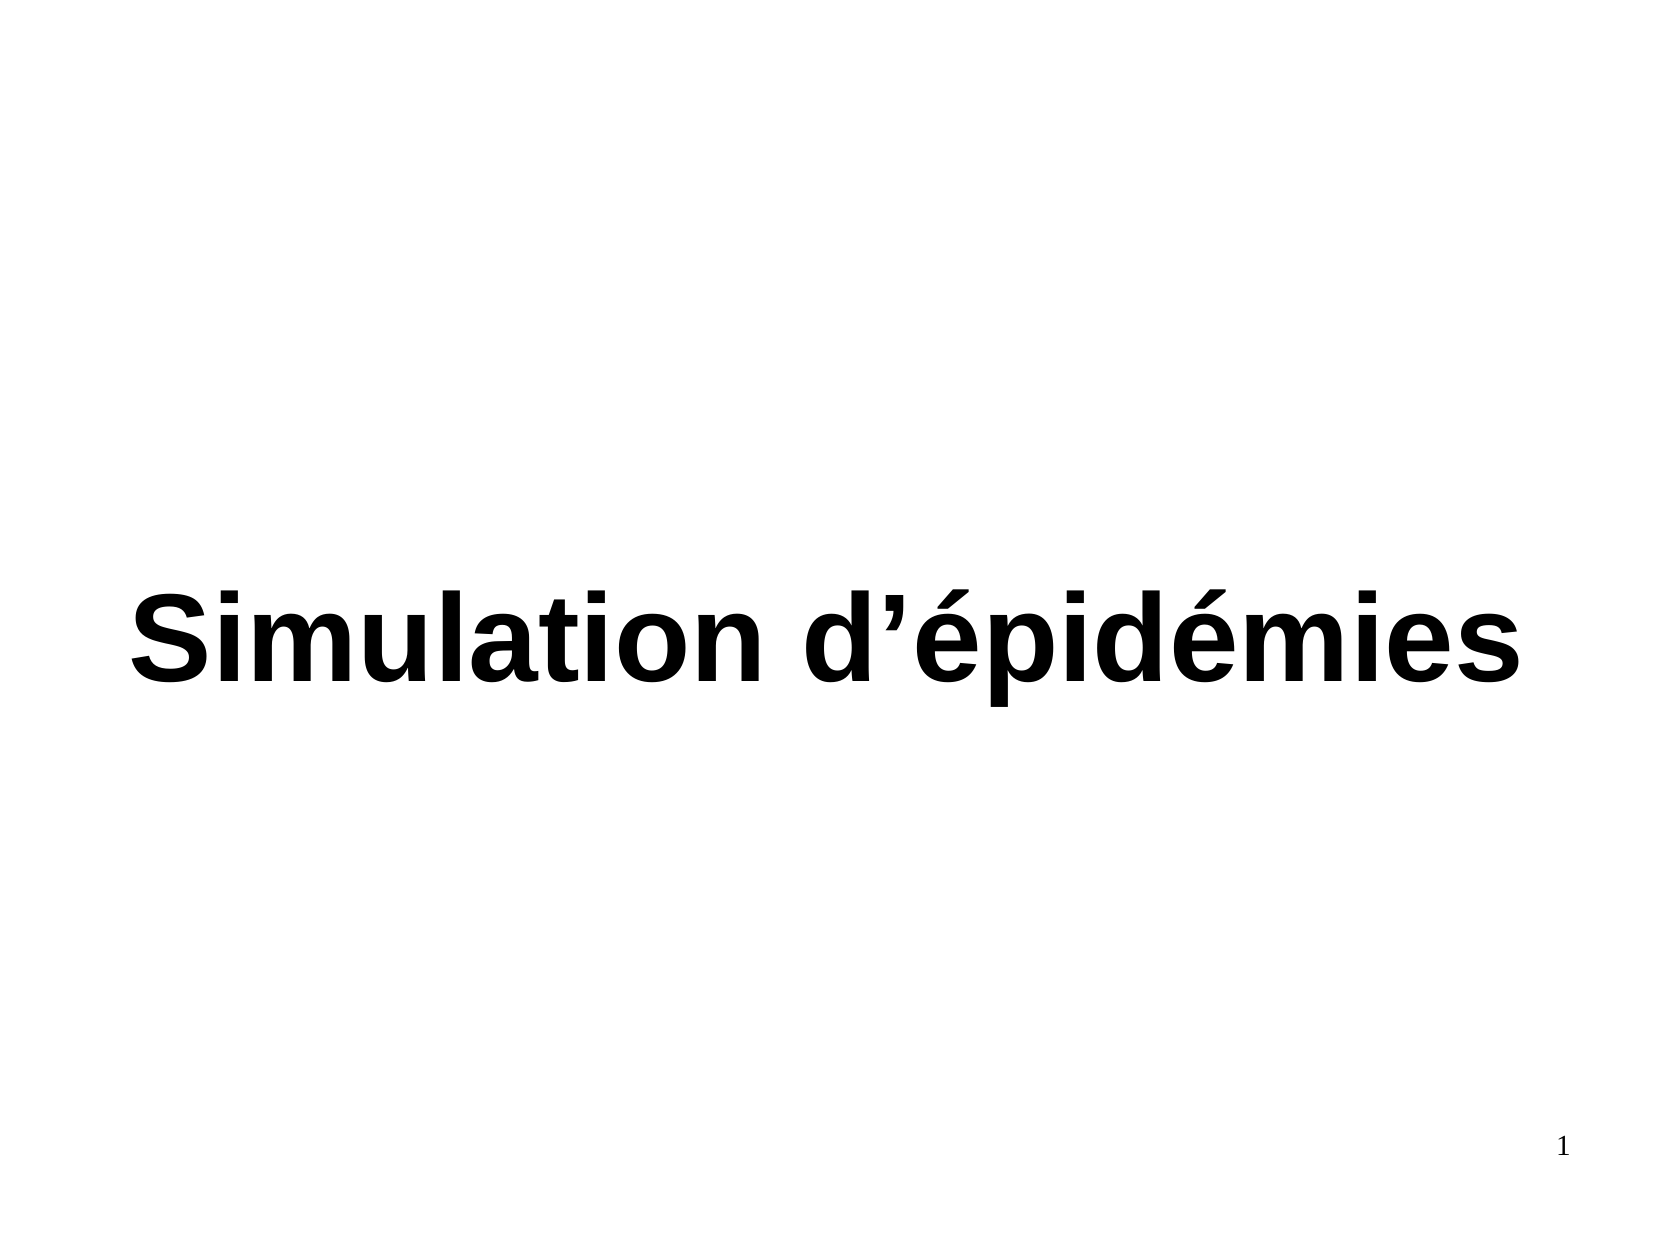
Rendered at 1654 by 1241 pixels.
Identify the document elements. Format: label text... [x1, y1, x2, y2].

title Simulation d’épidémies [82, 448, 1571, 827]
